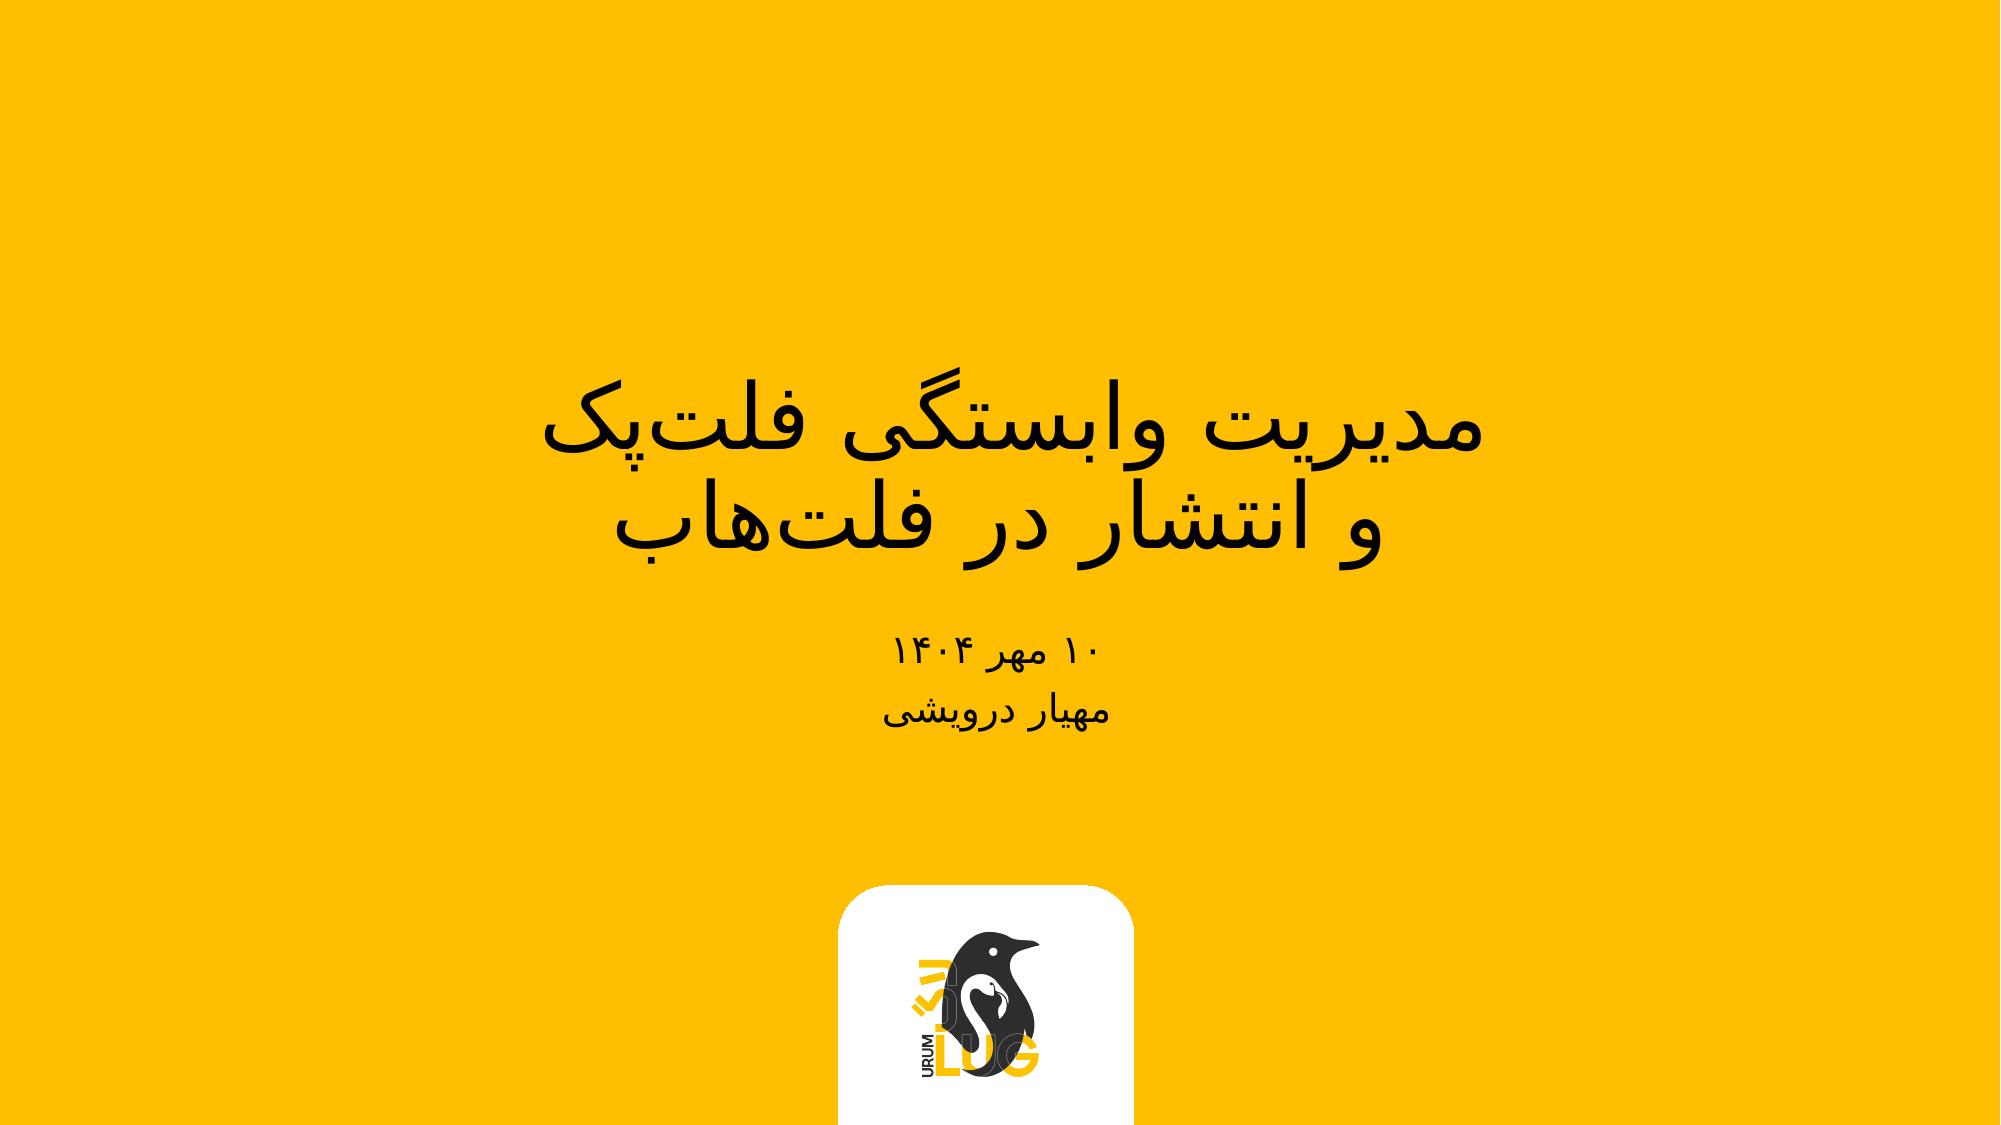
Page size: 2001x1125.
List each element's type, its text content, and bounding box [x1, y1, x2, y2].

subtitle ۱۰ مهر ۱۴۰۴ مهیار درویشی [221, 625, 1772, 739]
text_box [838, 885, 1134, 1125]
title مدیریت وابستگی فلت‌پک و انتشار در فلت‌هاب [249, 184, 1751, 576]
picture [898, 892, 1063, 1125]
